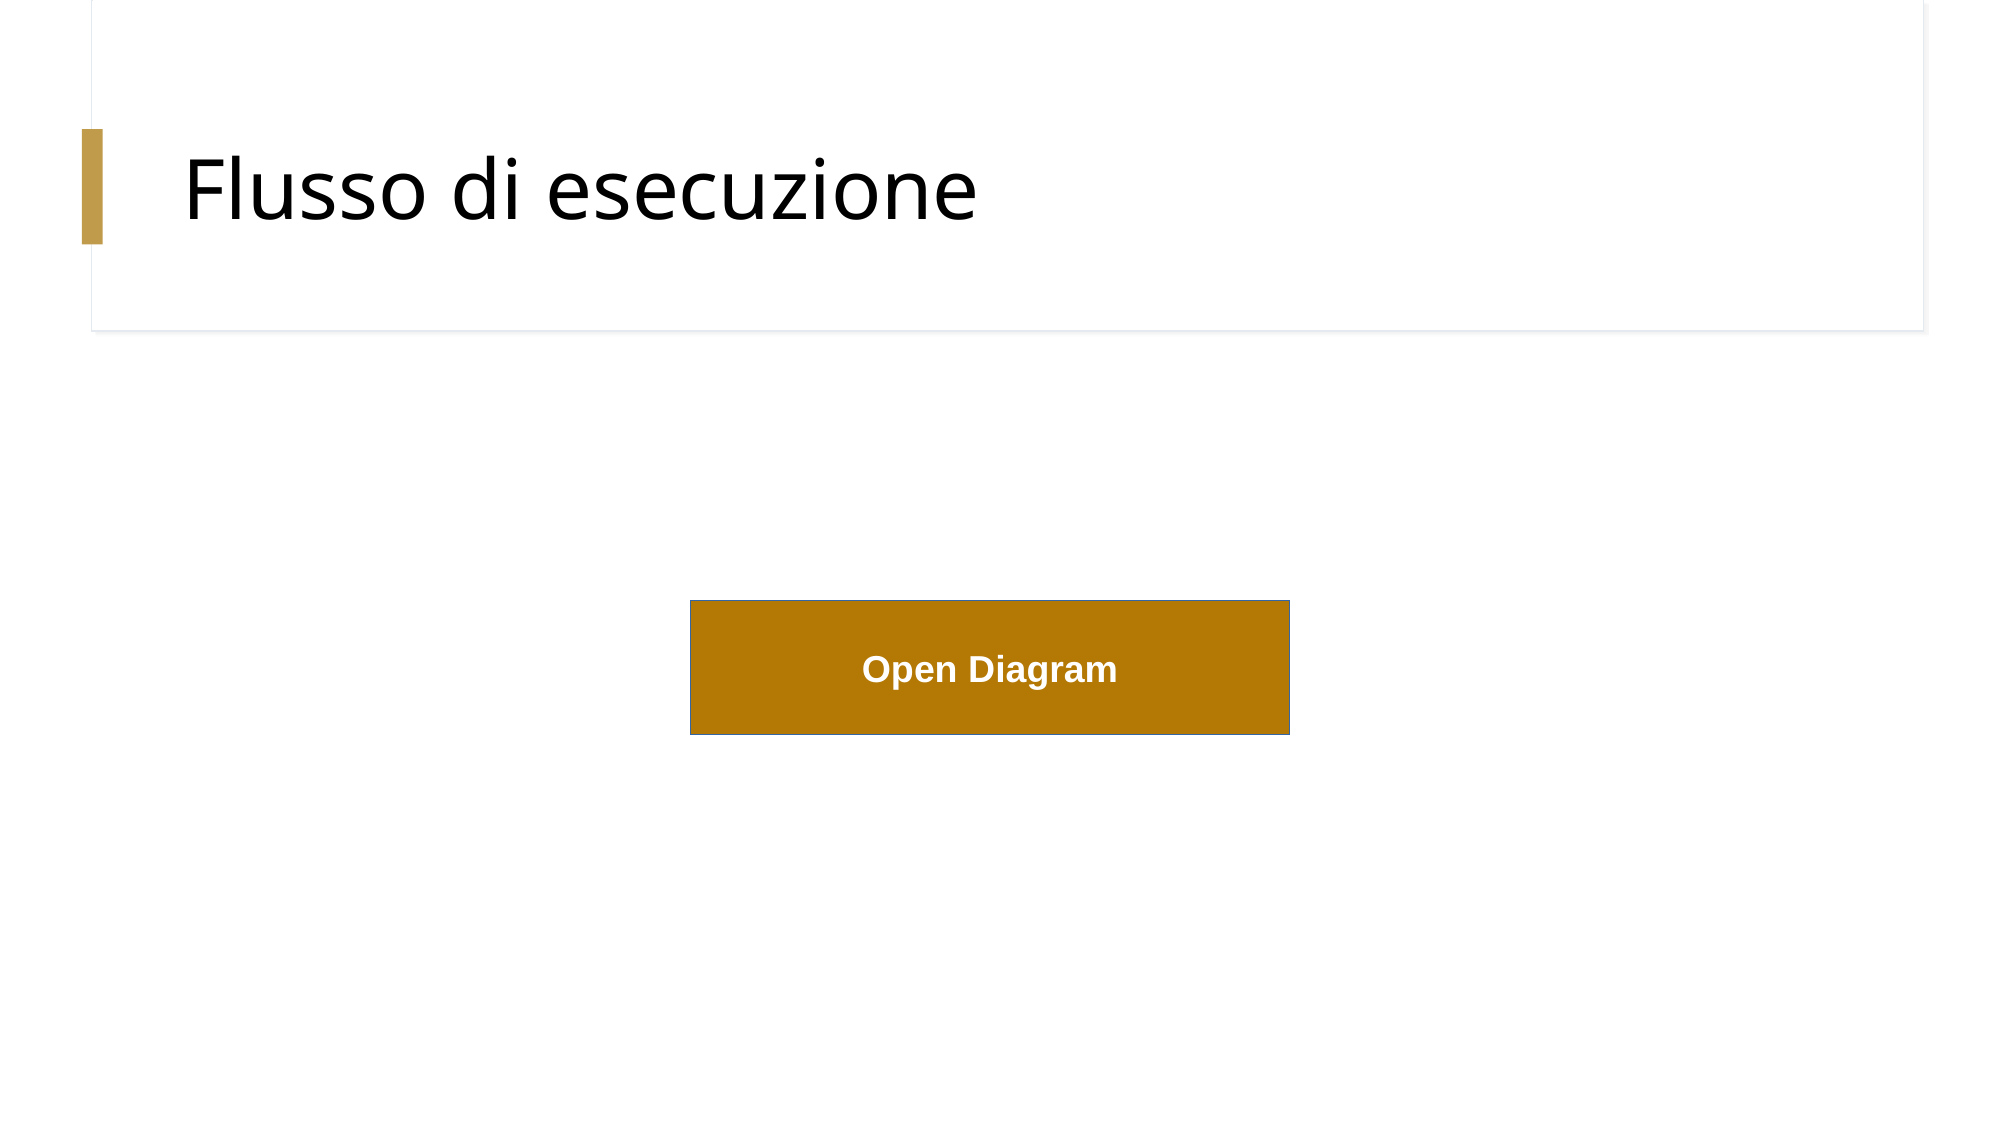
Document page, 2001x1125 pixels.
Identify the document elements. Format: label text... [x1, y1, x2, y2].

text_box Open Diagram [690, 600, 1290, 735]
text_box Flusso di esecuzione [182, 89, 1851, 284]
